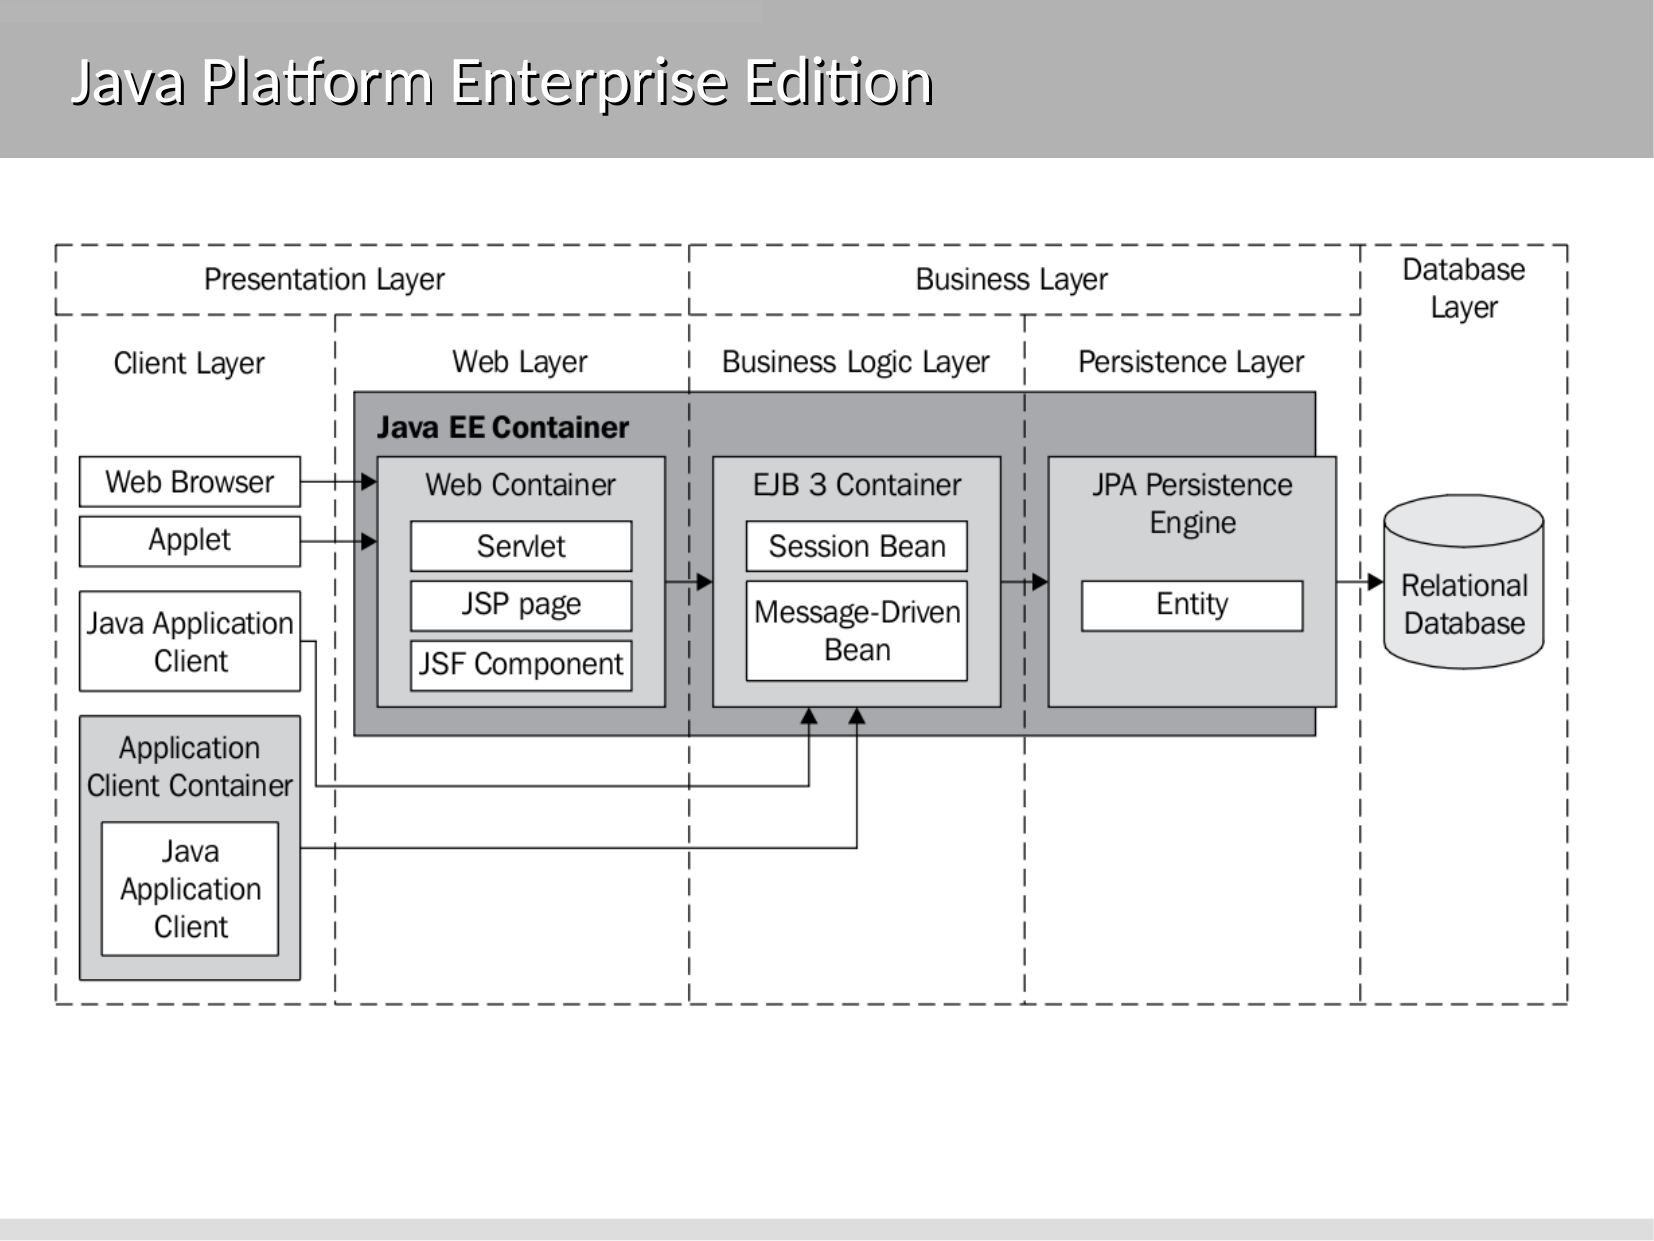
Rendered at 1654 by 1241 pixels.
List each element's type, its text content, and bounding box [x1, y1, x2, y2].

picture [44, 238, 1576, 1013]
title Java Platform Enterprise Edition [70, 11, 1536, 160]
